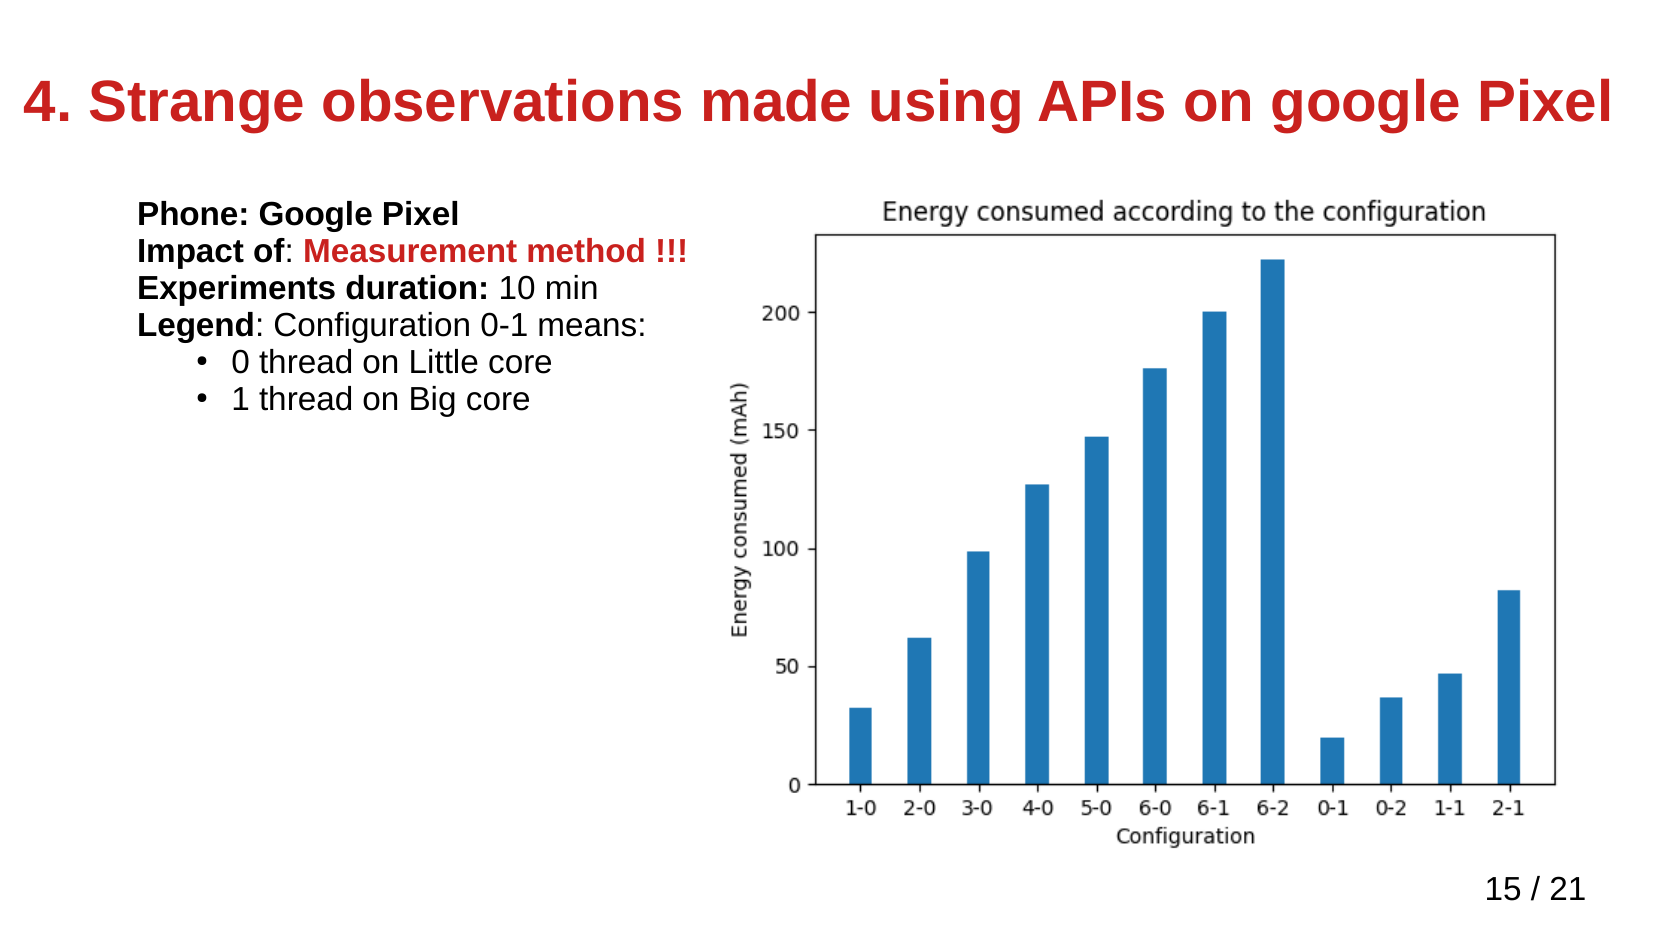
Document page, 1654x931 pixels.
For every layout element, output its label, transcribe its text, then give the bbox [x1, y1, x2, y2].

text_box Phone: Google Pixel Impact of: Measurement method !!! Experiments duration: 10 min Legend: Configuration 0-1 means: 0 thread on Little core 1 thread on Big core [122, 188, 835, 463]
title 4. Strange observations made using APIs on google Pixel [23, 26, 1654, 177]
picture [696, 177, 1650, 863]
text_box 15 / 21 [1469, 862, 1654, 931]
